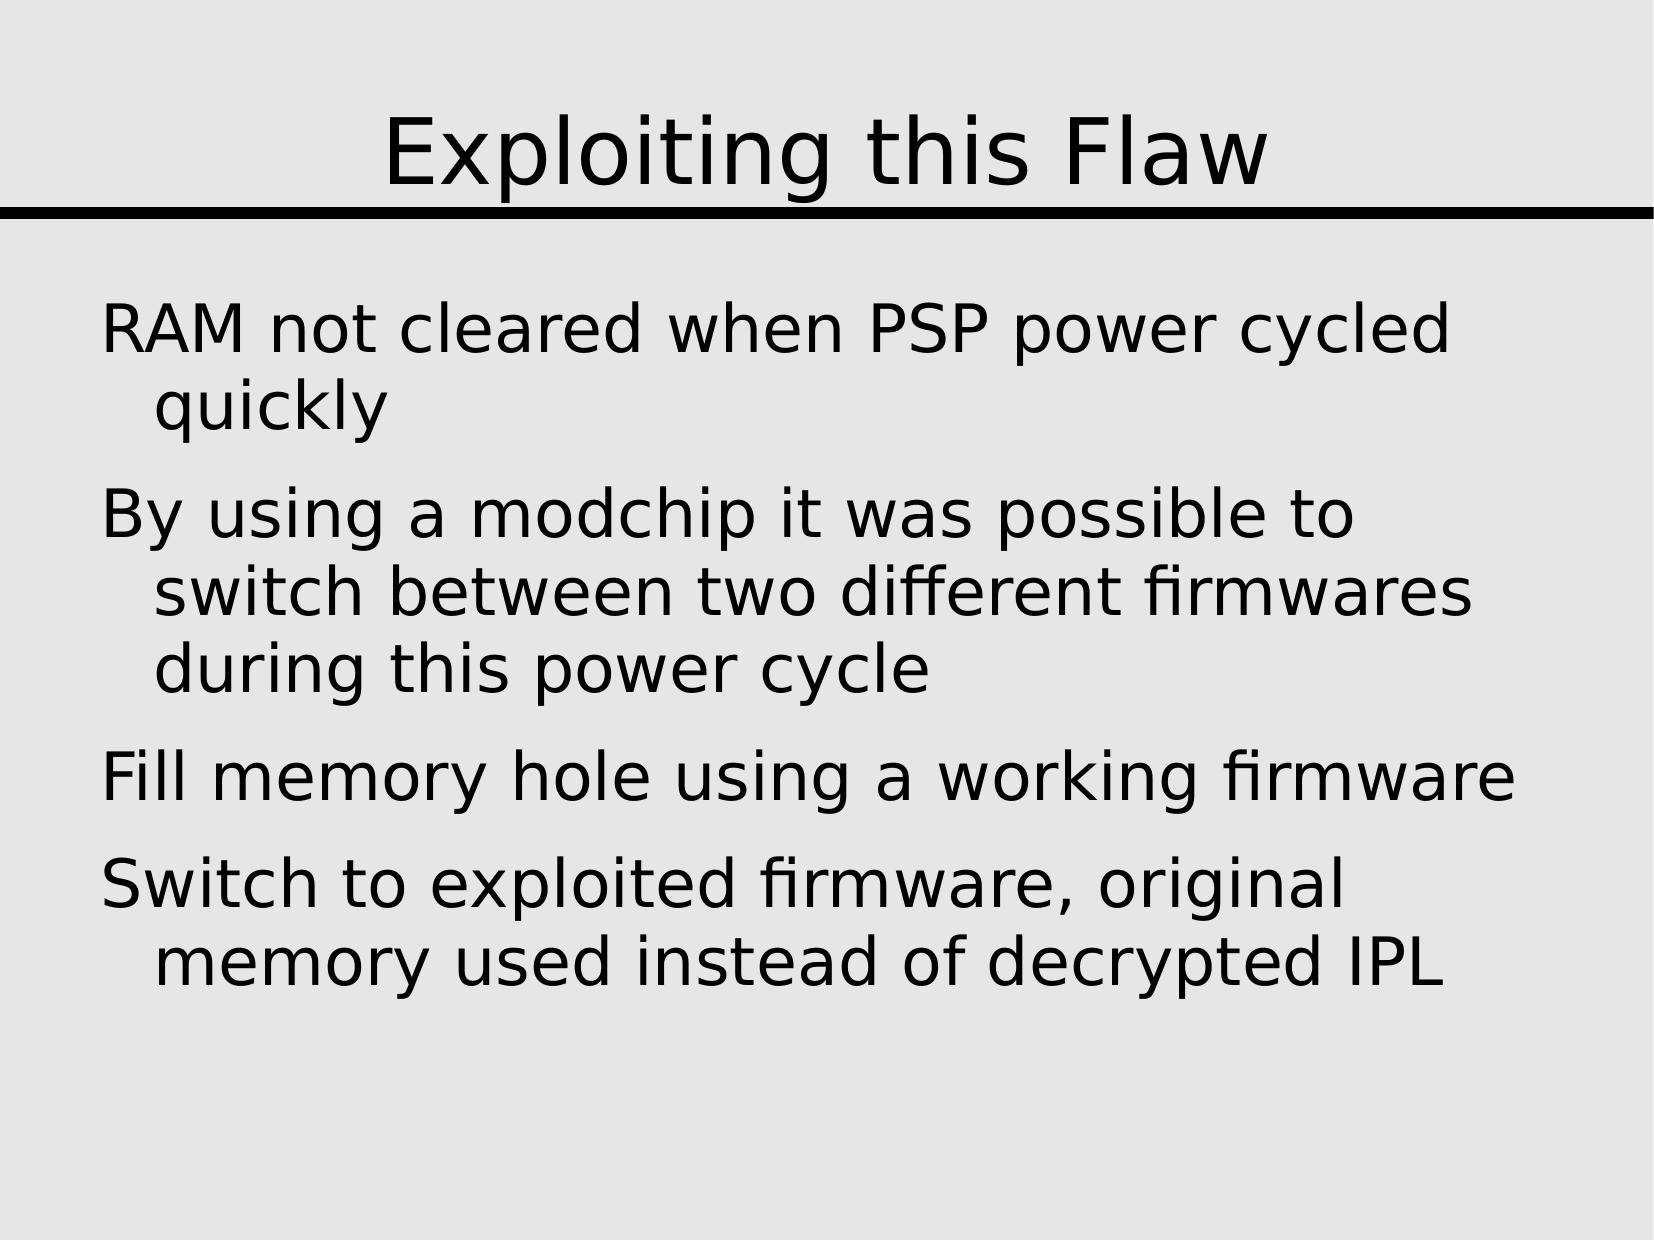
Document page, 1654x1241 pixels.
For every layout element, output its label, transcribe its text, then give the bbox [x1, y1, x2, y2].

list RAM not cleared when PSP power cycled quickly By using a modchip it was possible to switch between two different firmwares during this power cycle Fill memory hole using a working firmware Switch to exploited firmware, original memory used instead of decrypted IPL [82, 290, 1571, 1094]
title Exploiting this Flaw [82, 56, 1571, 250]
